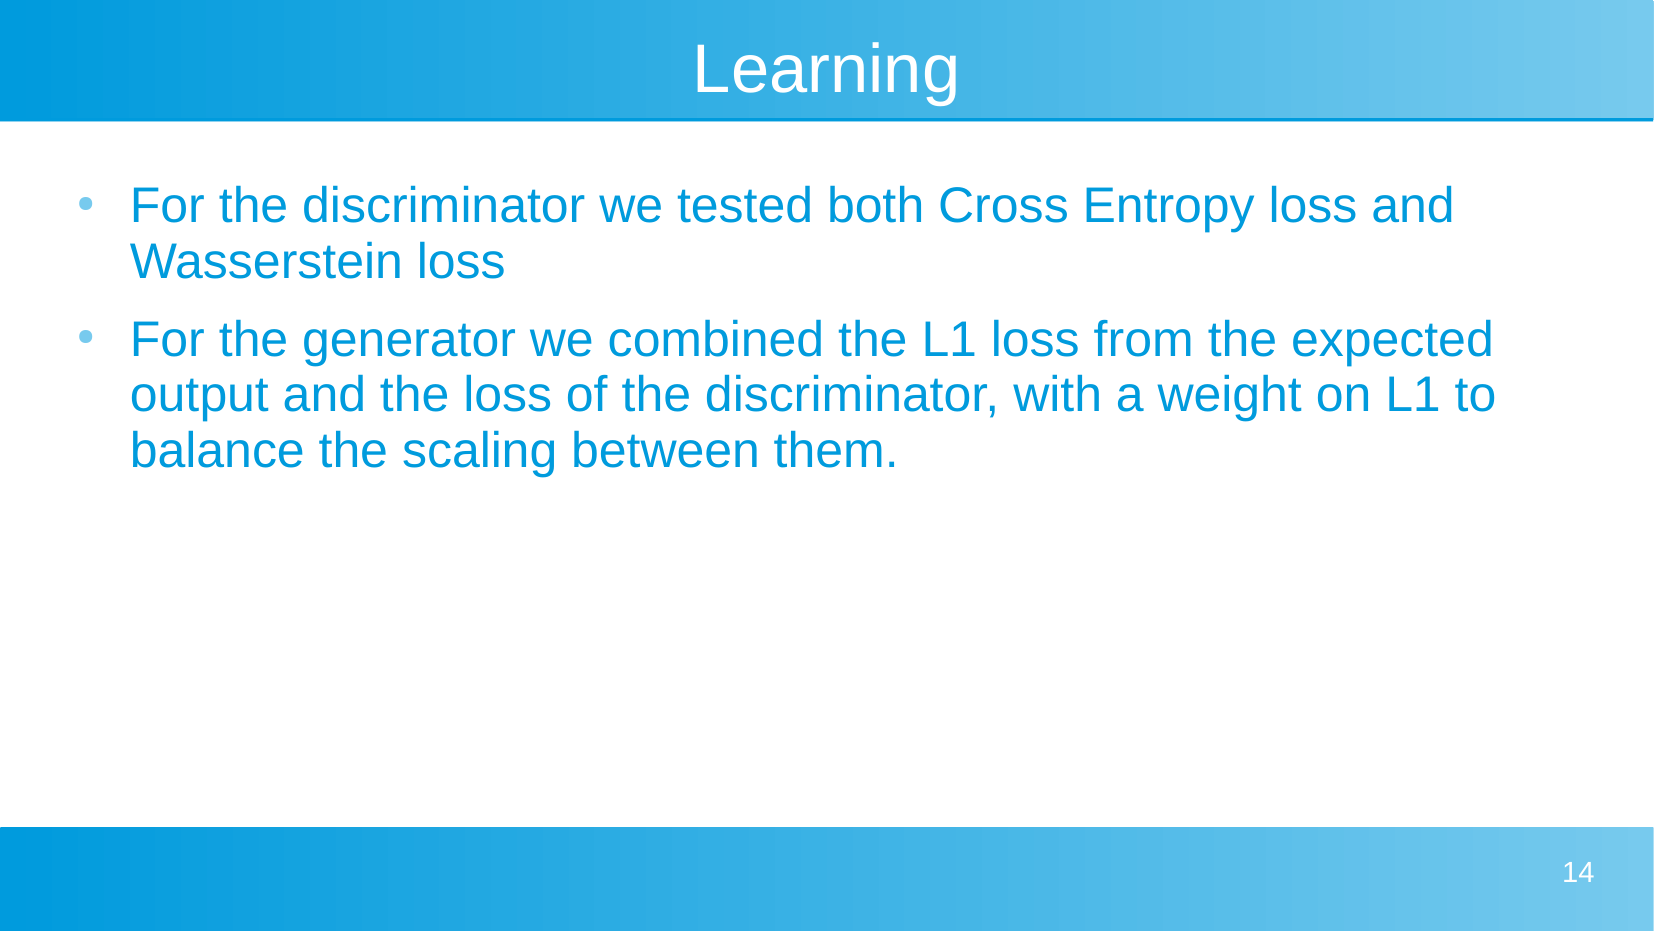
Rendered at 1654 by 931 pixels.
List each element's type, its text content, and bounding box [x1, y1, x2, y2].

title Learning [59, 29, 1595, 108]
list For the discriminator we tested both Cross Entropy loss and Wasserstein loss For the generator we combined the L1 loss from the expected output and the loss of the discriminator, with a weight on L1 to balance the scaling between them. [59, 177, 1595, 768]
